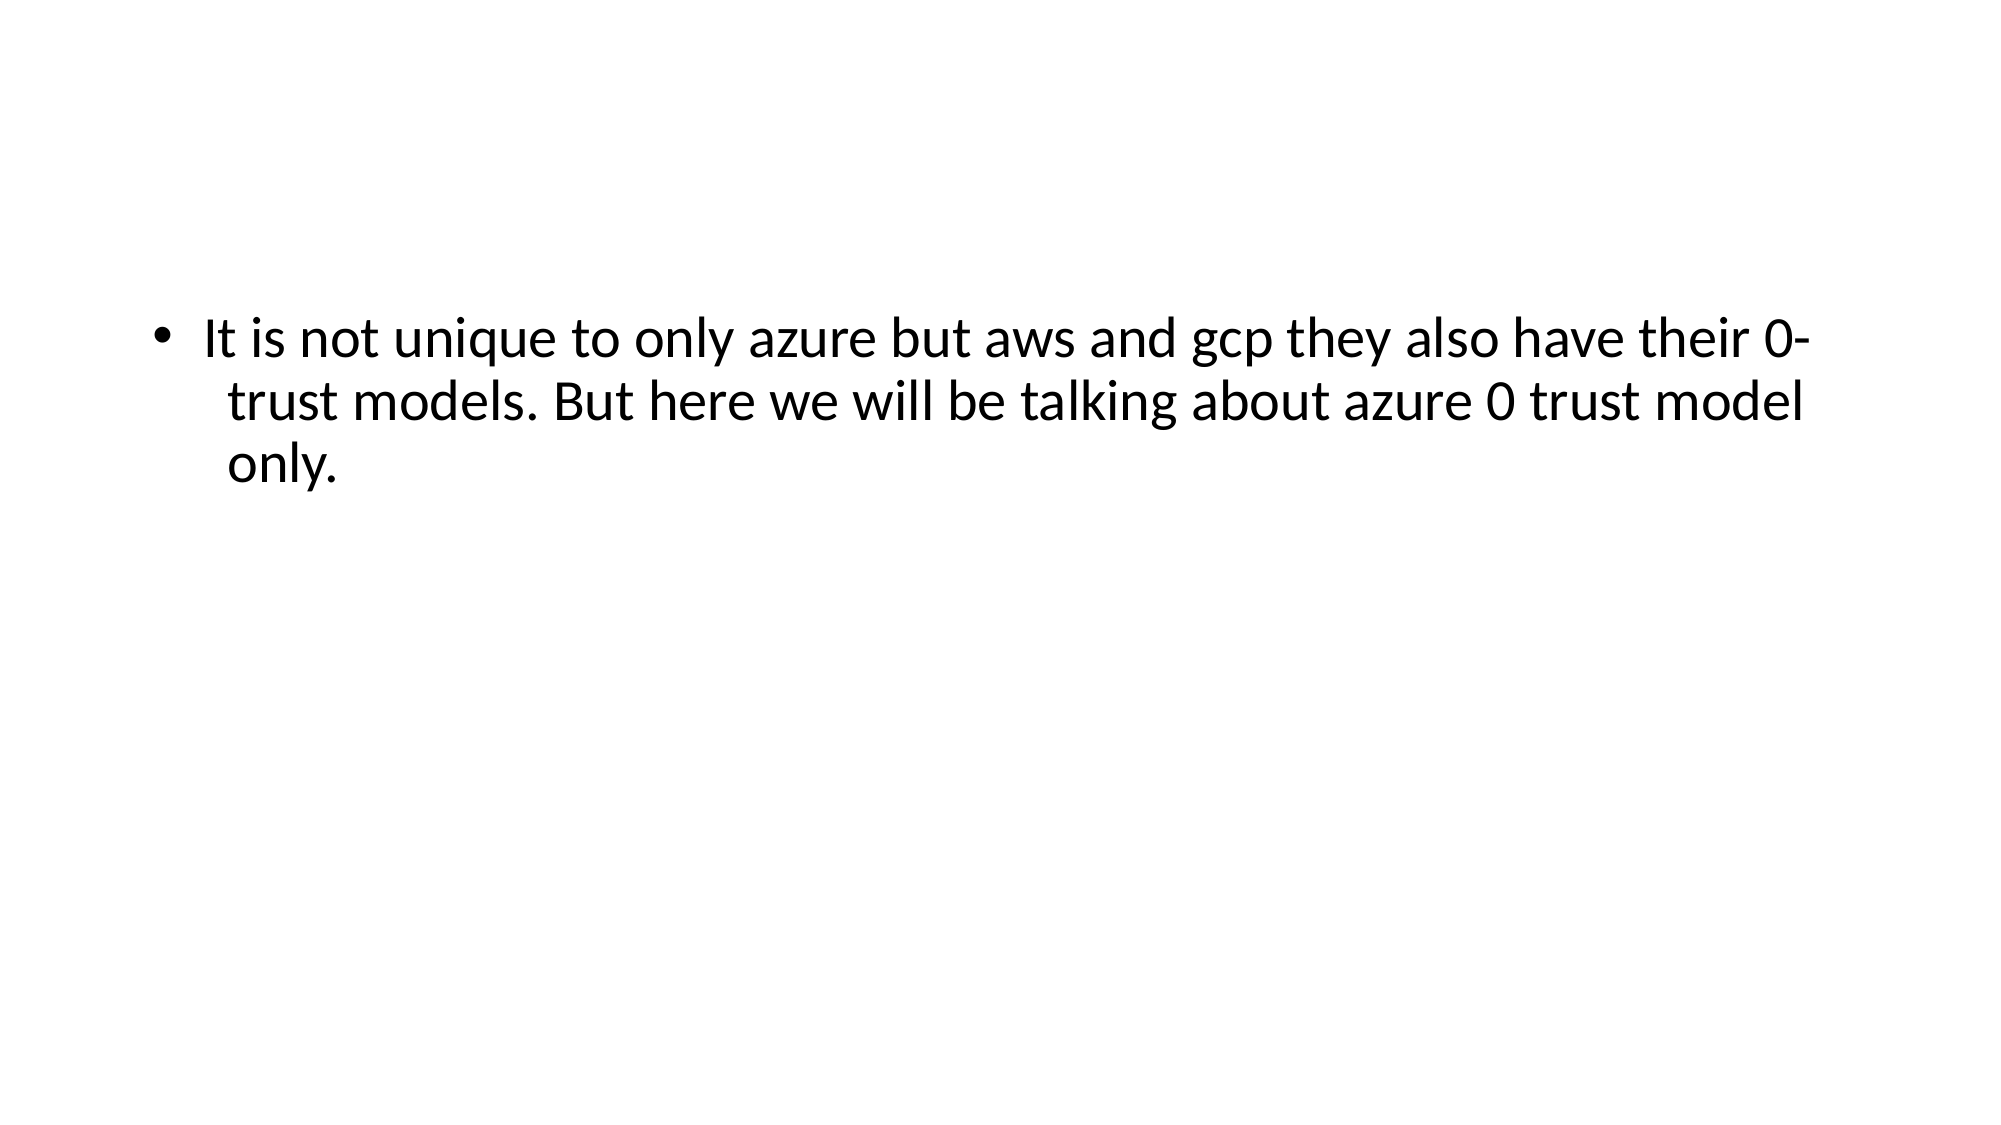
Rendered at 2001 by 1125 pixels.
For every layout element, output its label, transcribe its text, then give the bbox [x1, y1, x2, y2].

list It is not unique to only azure but aws and gcp they also have their 0-trust models. But here we will be talking about azure 0 trust model only. [137, 299, 1863, 1014]
